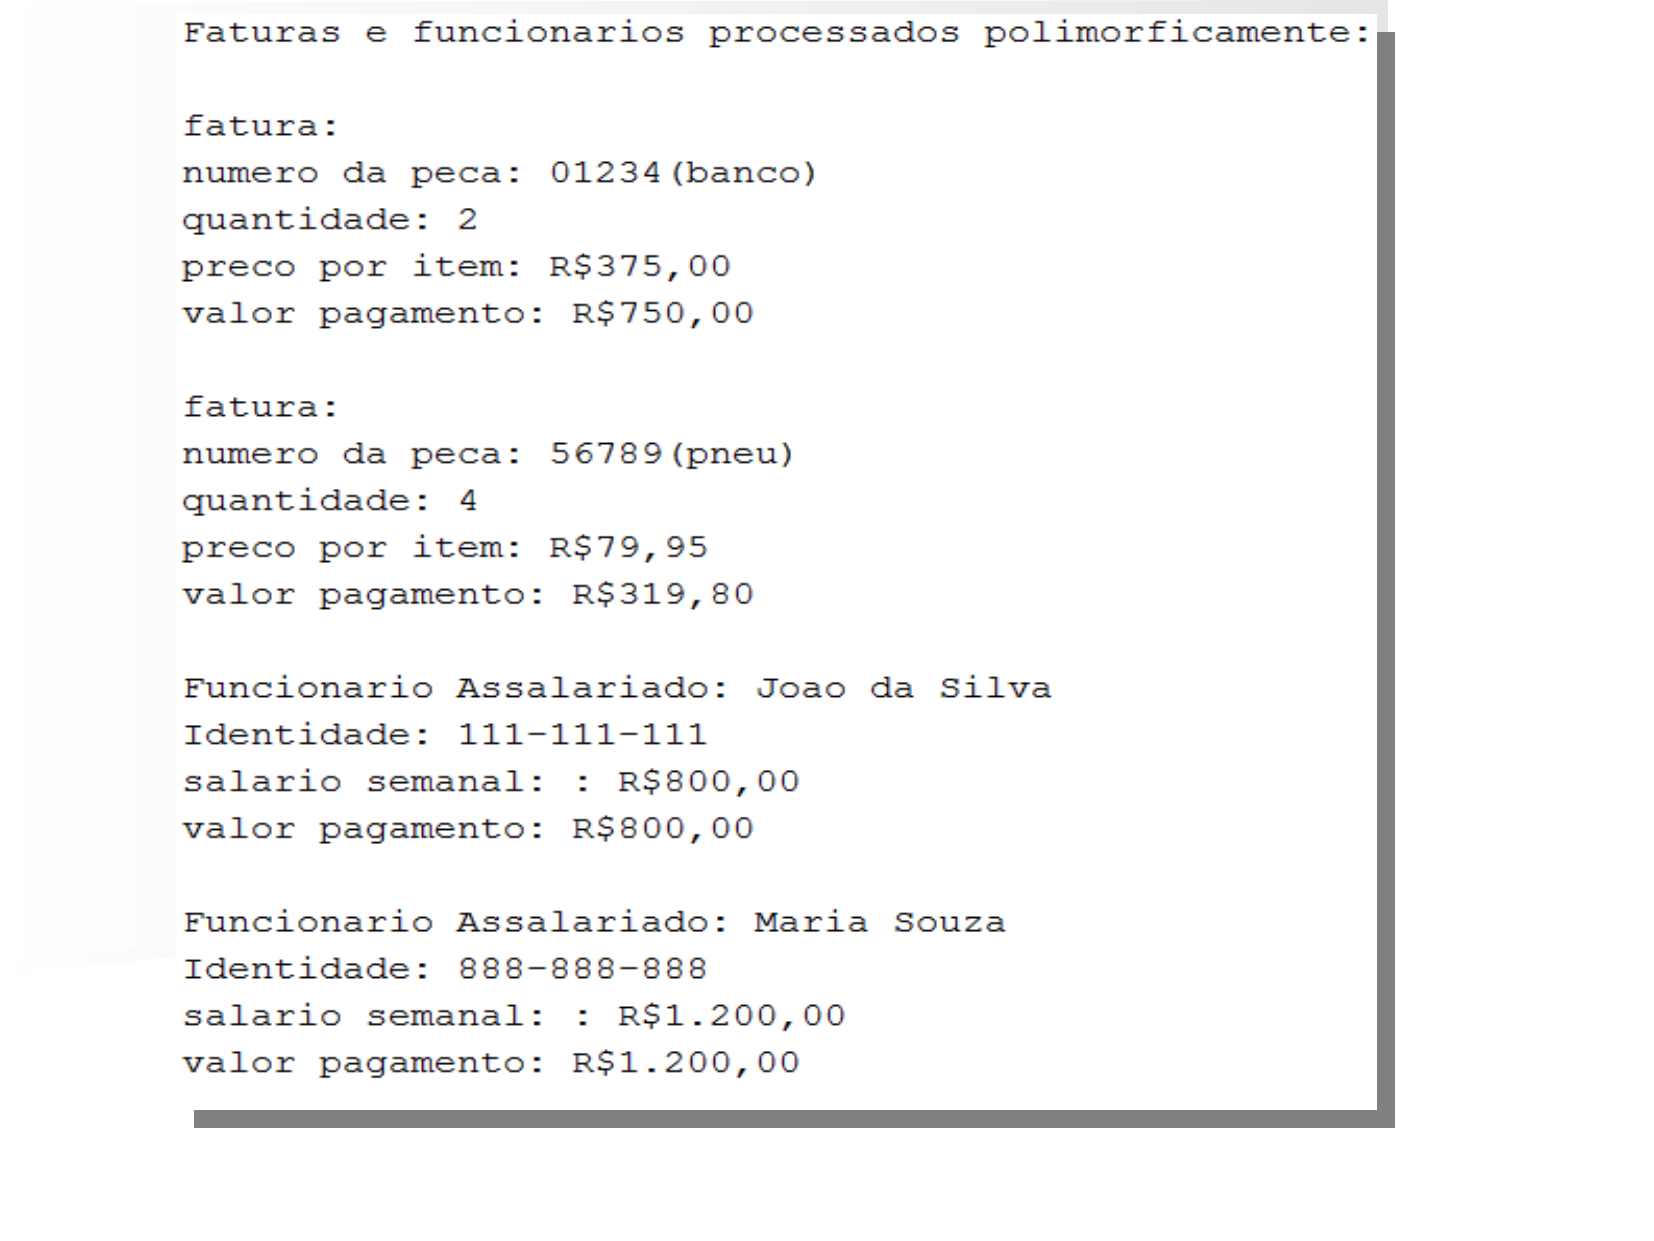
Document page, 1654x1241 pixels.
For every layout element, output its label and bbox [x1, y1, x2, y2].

picture [176, 14, 1377, 1111]
